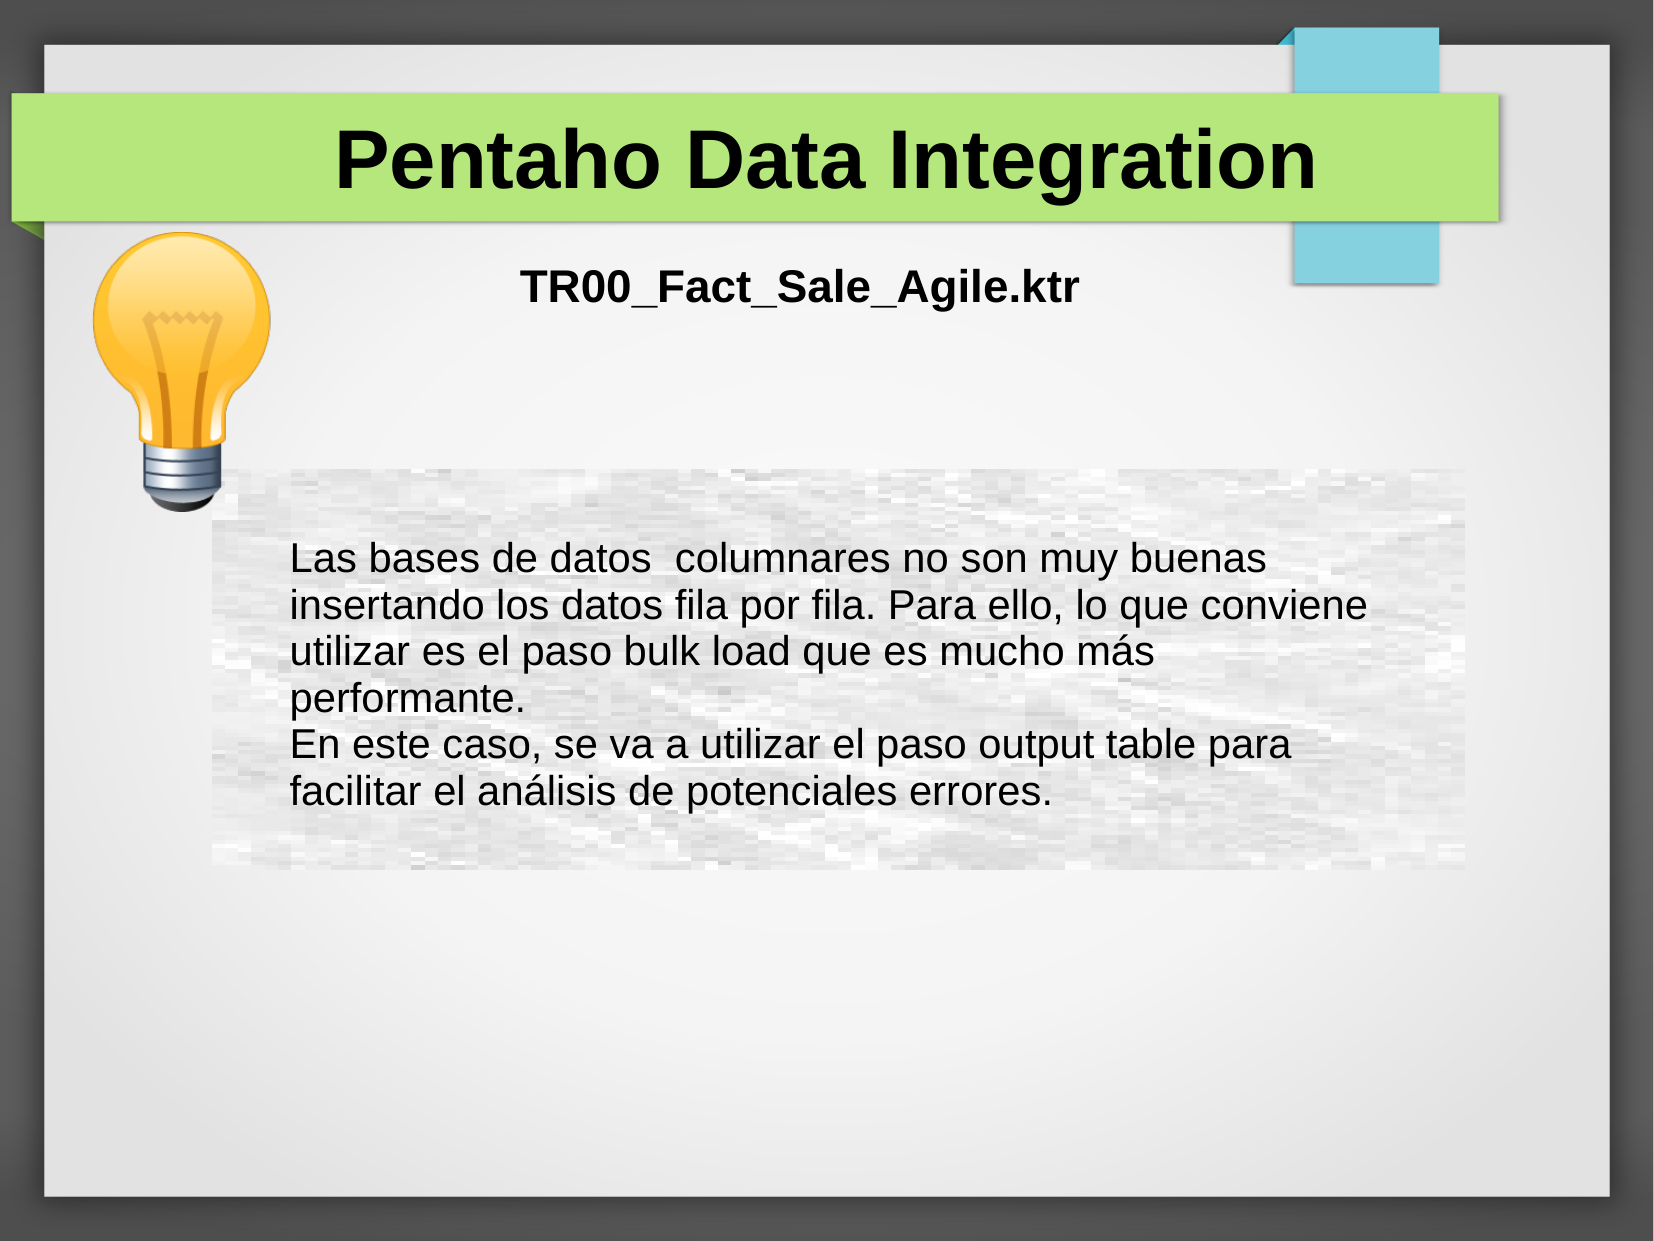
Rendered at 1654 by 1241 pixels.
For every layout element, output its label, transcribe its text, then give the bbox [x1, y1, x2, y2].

text_box Las bases de datos columnares no son muy buenas insertando los datos fila por fila. Para ello, lo que conviene utilizar es el paso bulk load que es mucho más performante. En este caso, se va a utilizar el paso output table para facilitar el análisis de potenciales errores. [274, 527, 1396, 825]
picture [0, 0, 1654, 1241]
text_box TR00_Fact_Sale_Agile.ktr [505, 253, 1095, 320]
title Pentaho Data Integration [70, 106, 1583, 213]
